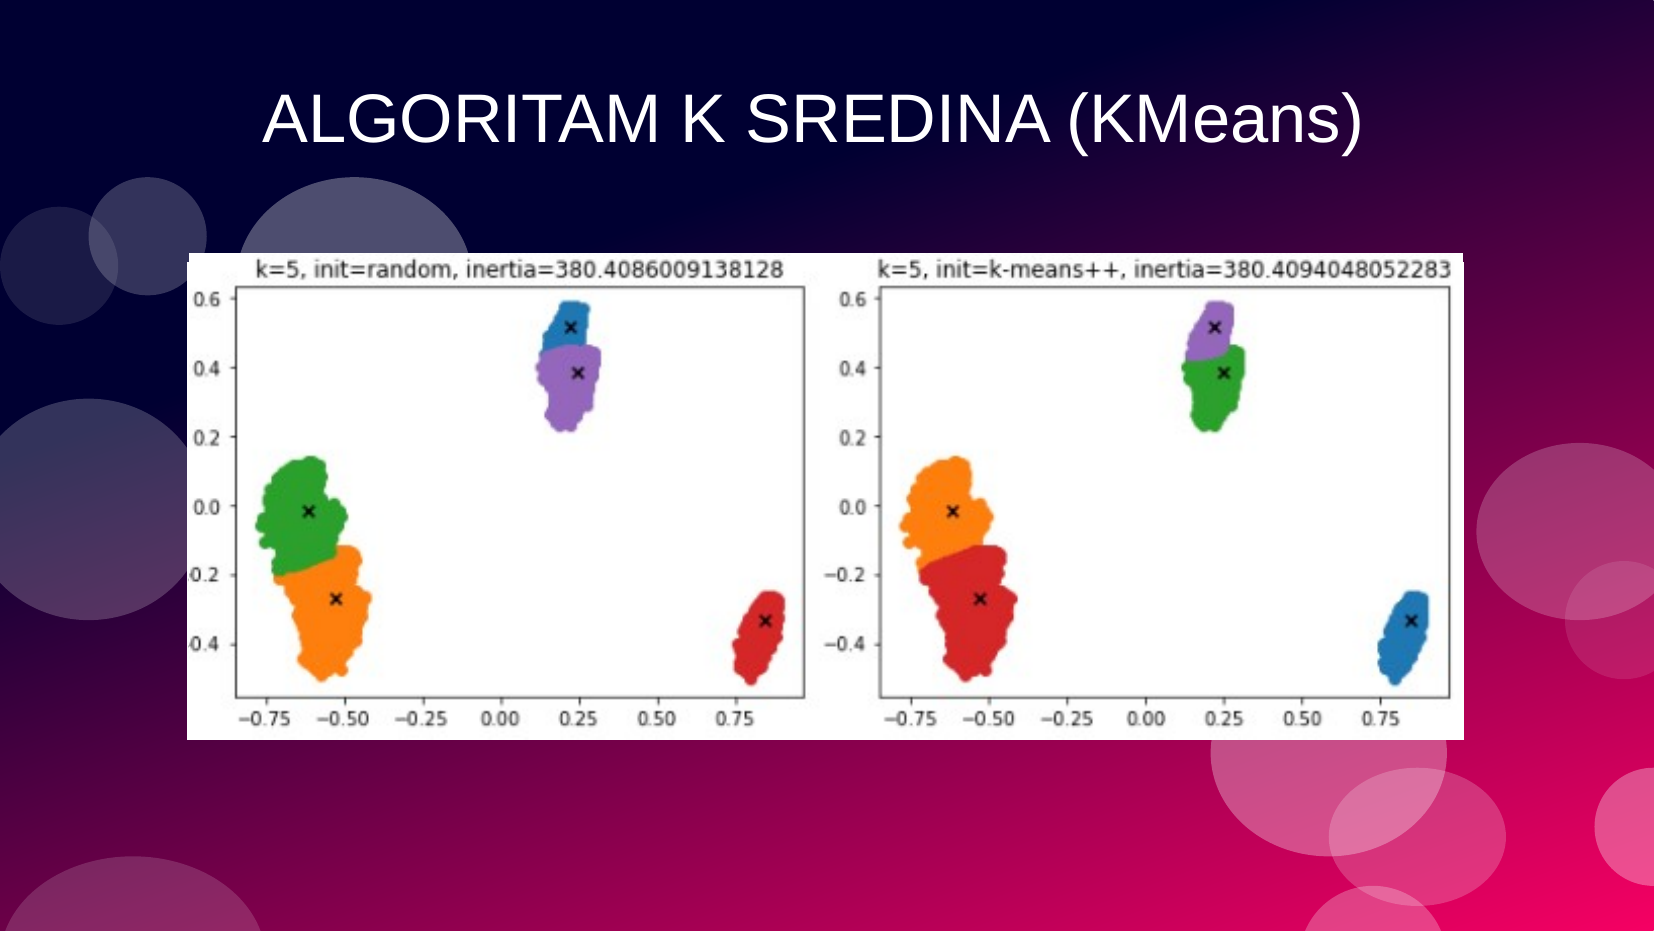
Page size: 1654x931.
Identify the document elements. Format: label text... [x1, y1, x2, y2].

title ALGORITAM K SREDINA (KMeans) [262, 37, 1654, 200]
picture [187, 253, 1464, 740]
